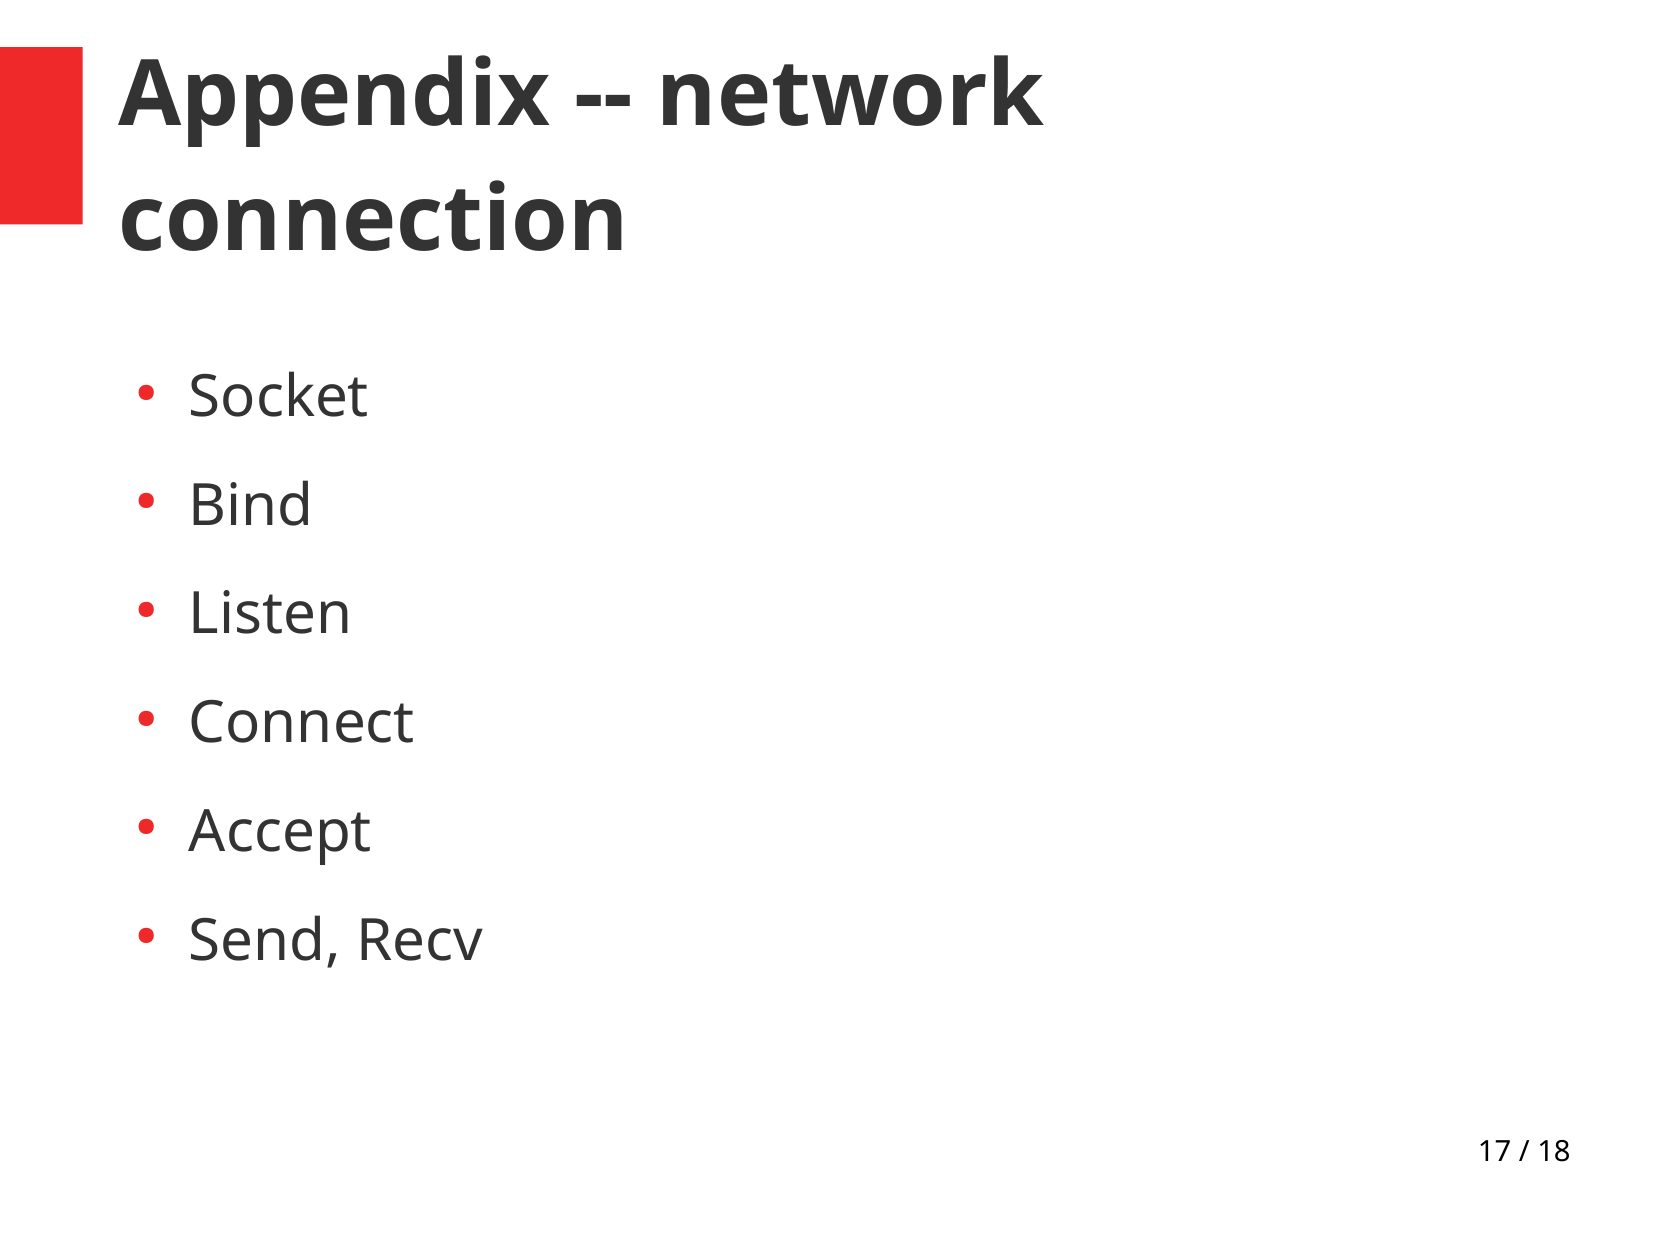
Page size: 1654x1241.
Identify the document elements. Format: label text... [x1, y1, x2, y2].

title Appendix -- network connection [118, 46, 1571, 260]
list Socket Bind Listen Connect Accept Send, Recv [118, 354, 1536, 1074]
